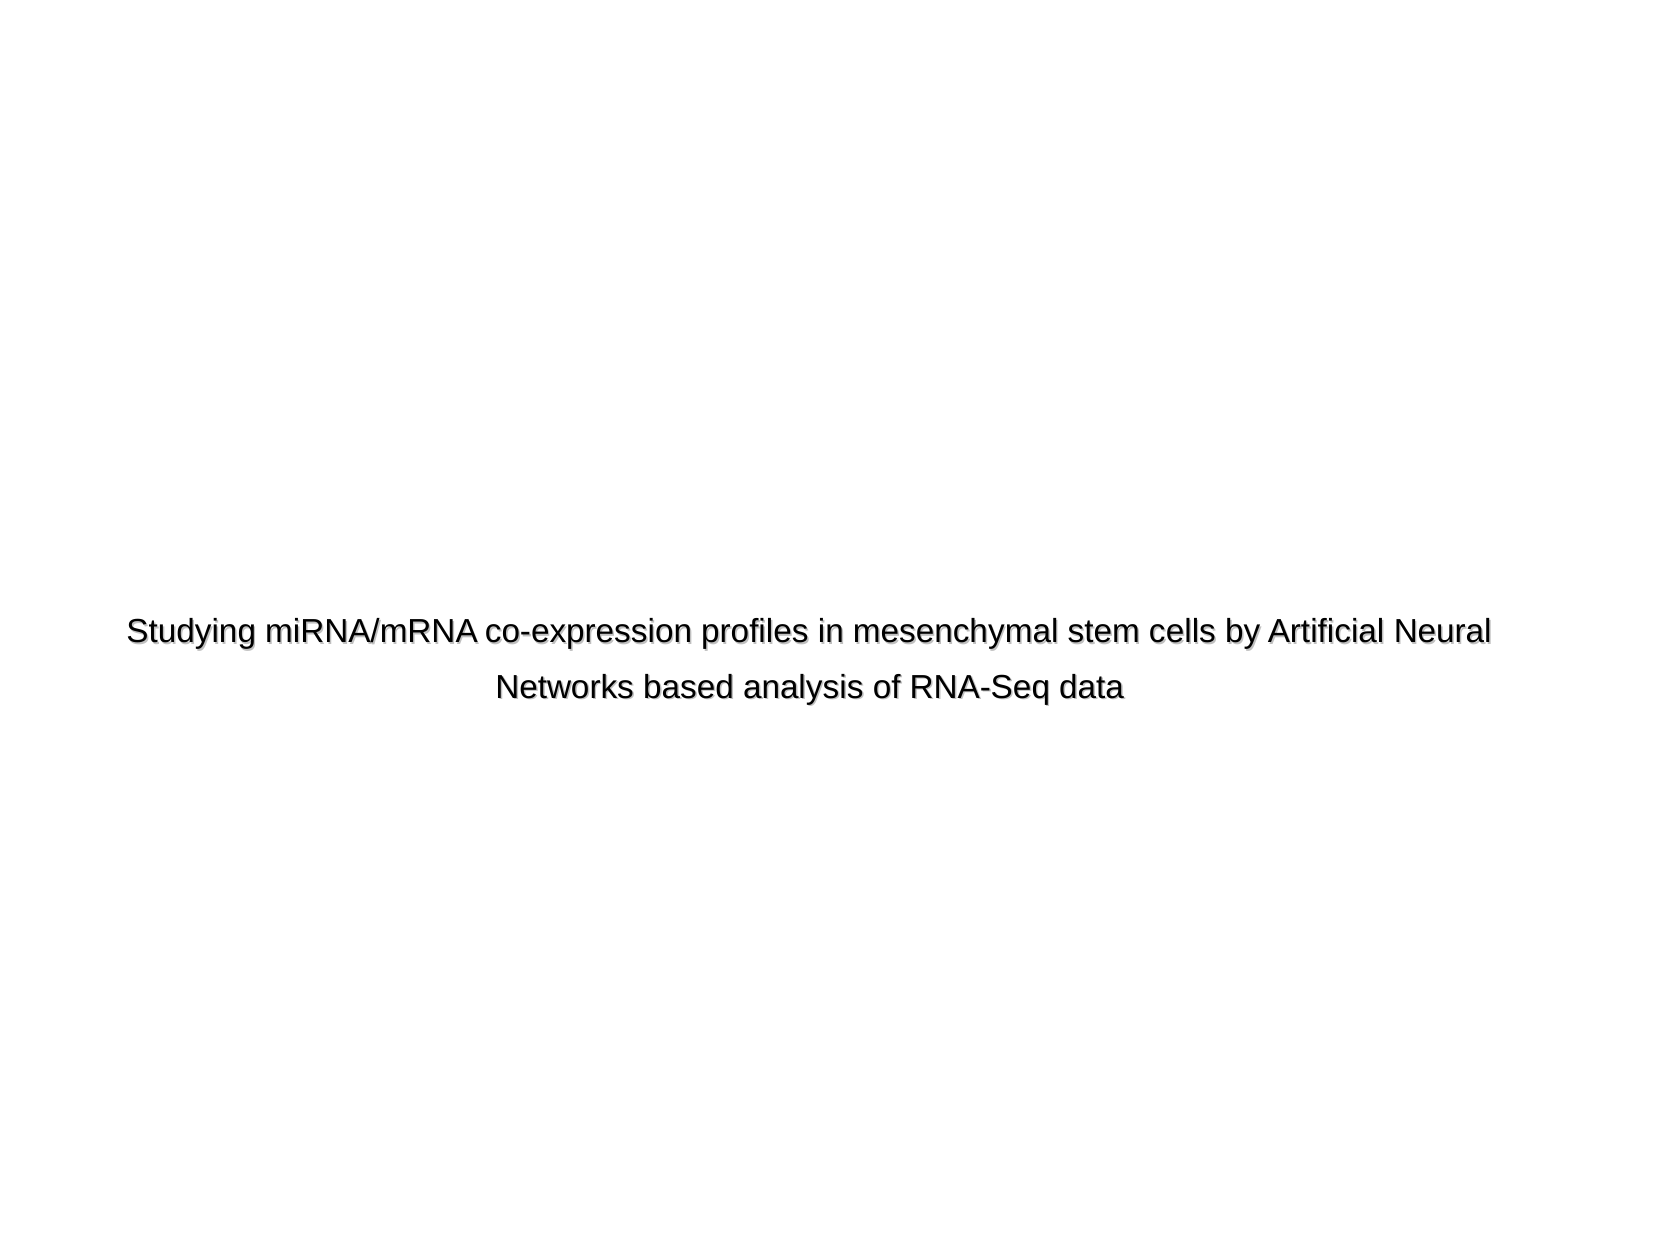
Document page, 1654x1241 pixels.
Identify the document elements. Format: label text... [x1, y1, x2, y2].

subtitle Studying miRNA/mRNA co-expression profiles in mesenchymal stem cells by Artificial Neural Networks based analysis of RNA-Seq data [82, 290, 1538, 1010]
